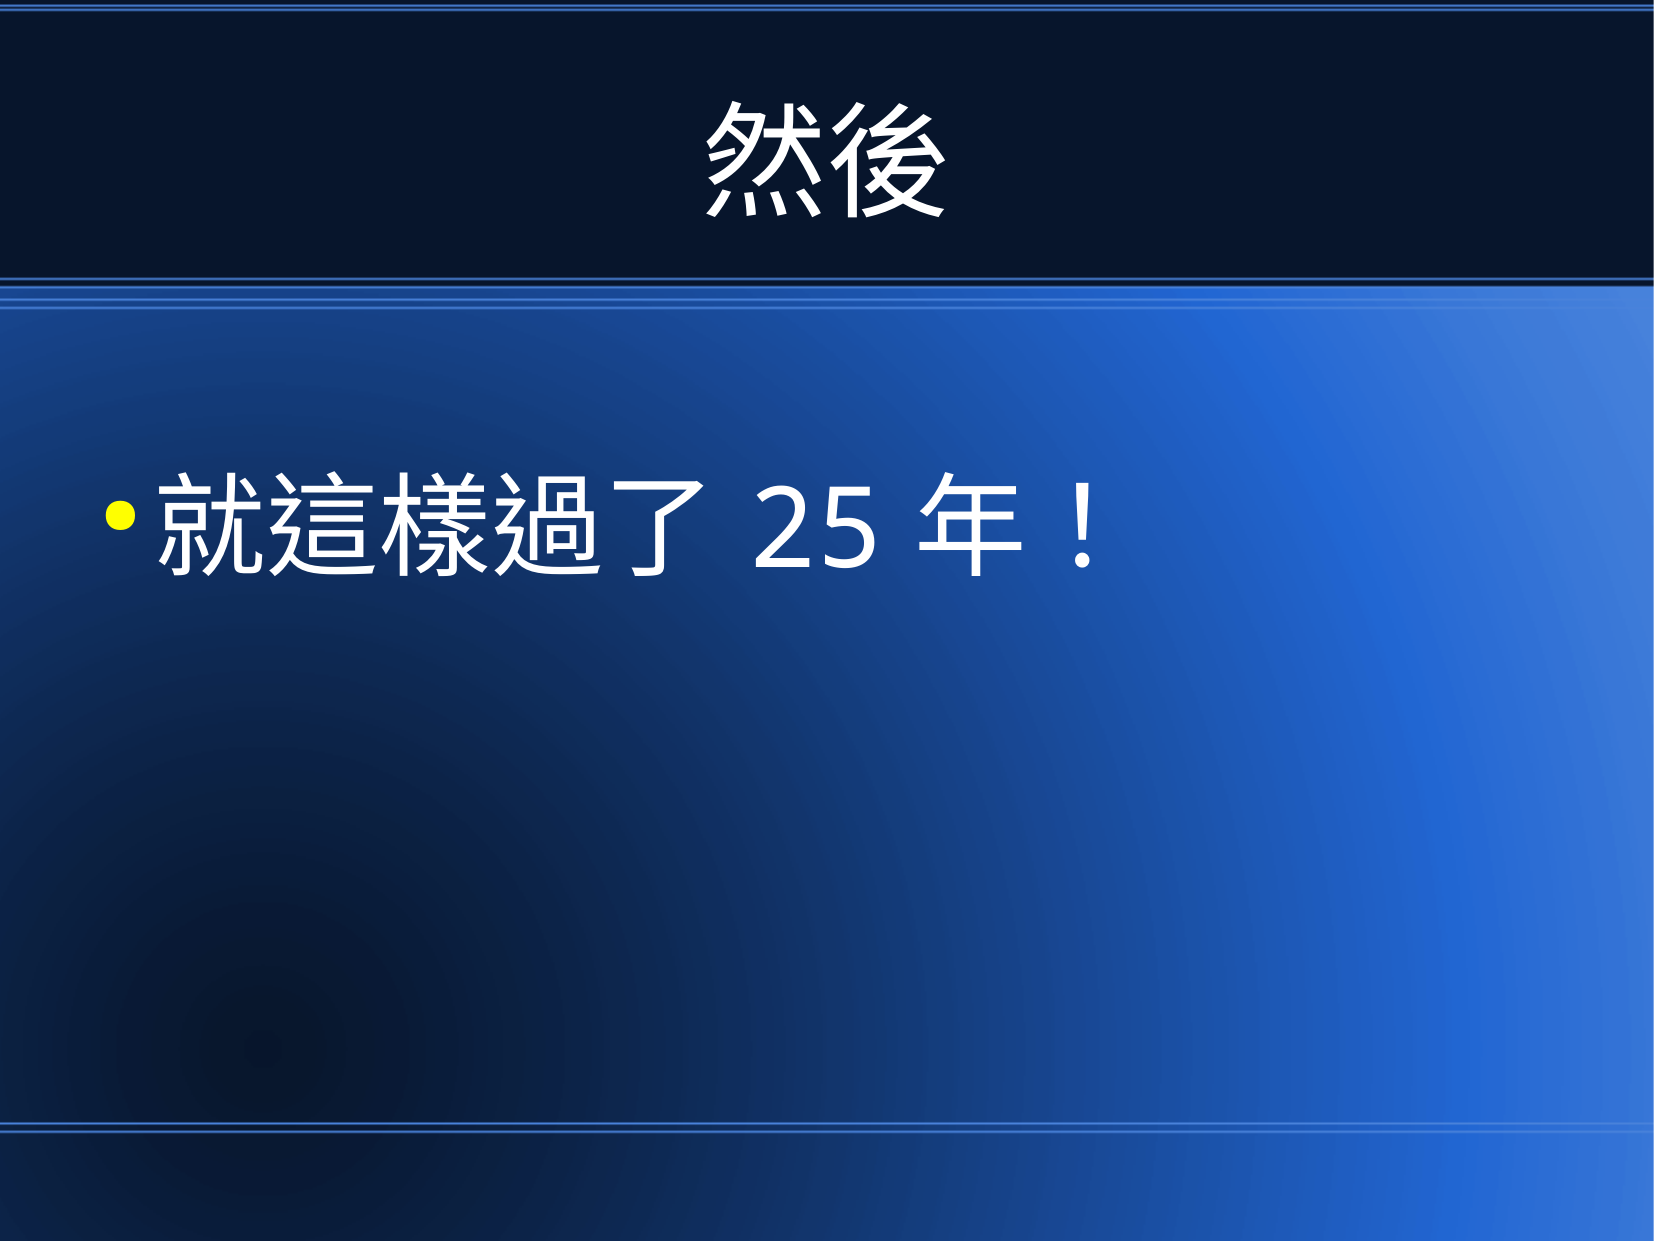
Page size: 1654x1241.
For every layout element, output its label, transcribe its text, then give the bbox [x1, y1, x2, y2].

title 然後 [82, 49, 1571, 257]
list 就這樣過了25年！ [82, 355, 1571, 1241]
picture [0, 0, 1654, 1241]
